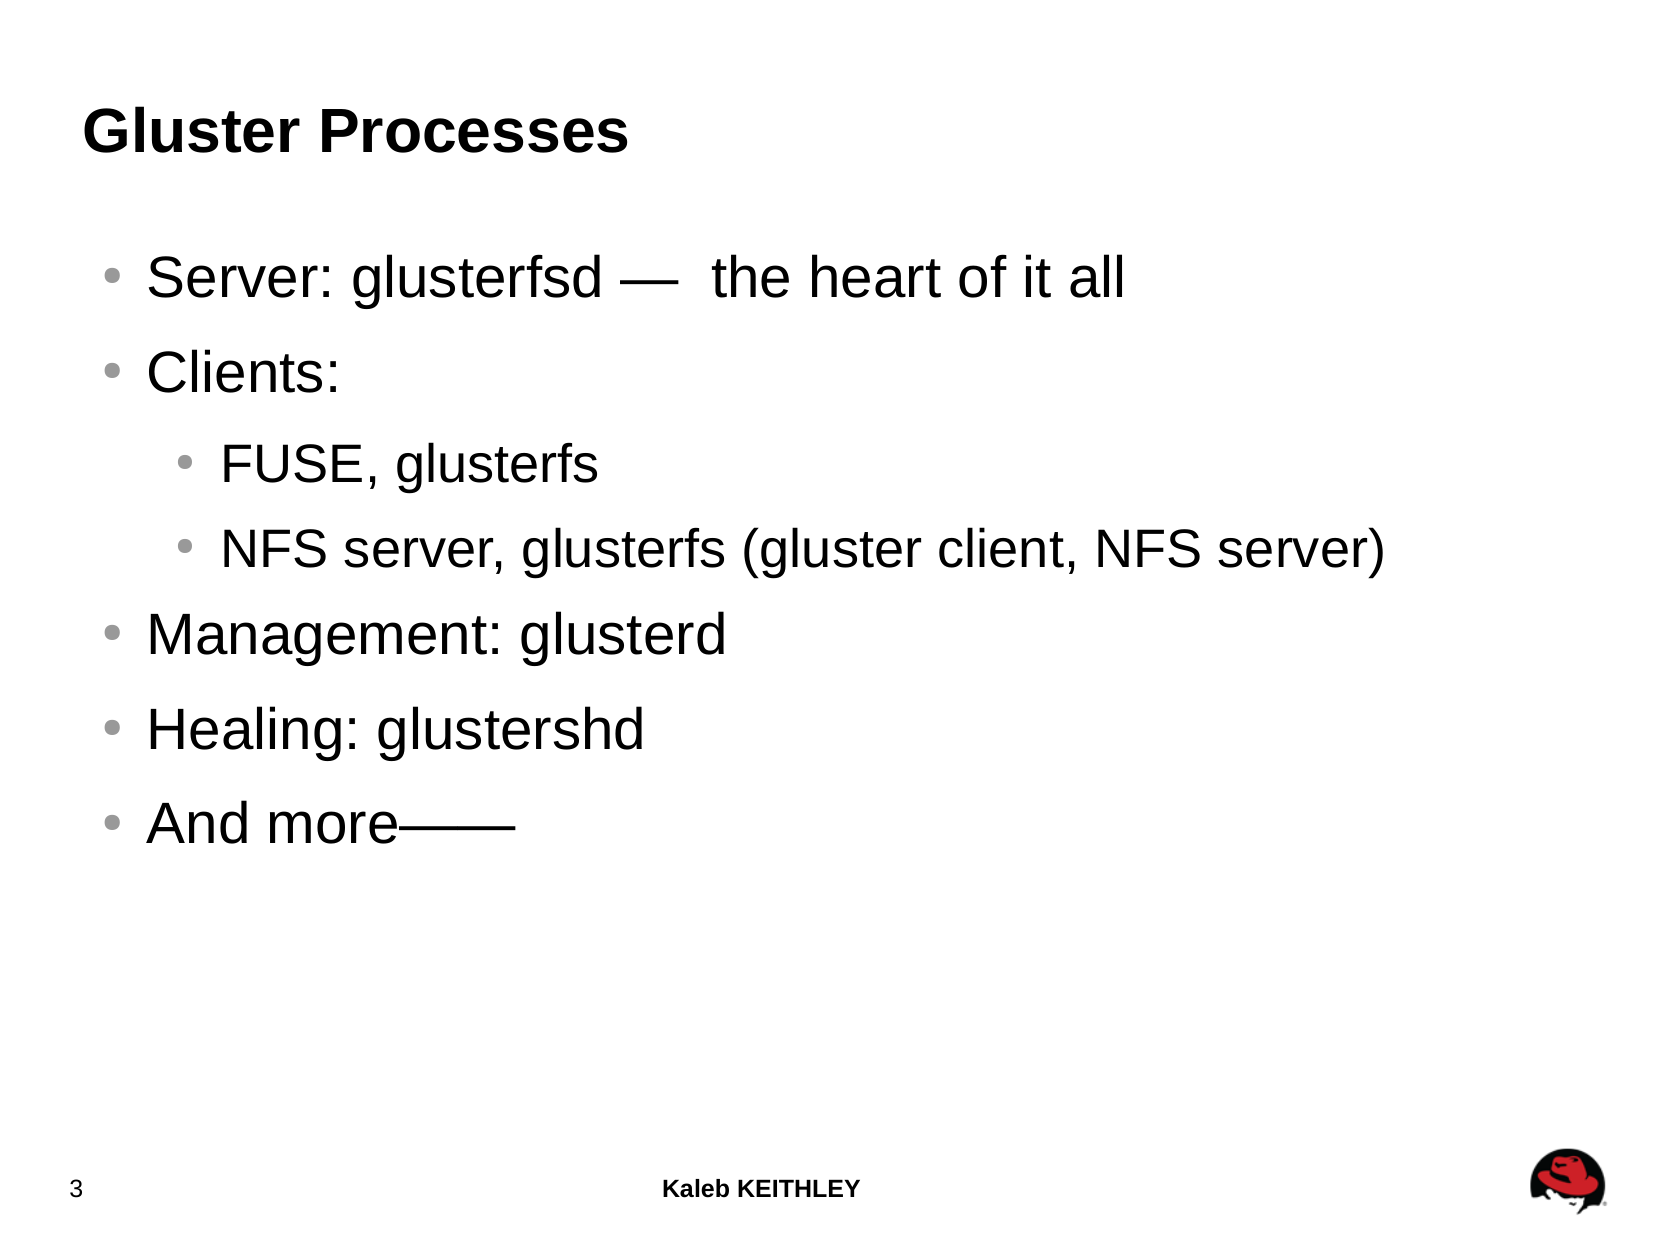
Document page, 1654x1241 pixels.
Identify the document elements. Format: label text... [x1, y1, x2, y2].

title Gluster Processes [82, 37, 1571, 226]
picture [1529, 1146, 1613, 1224]
list Server: glusterfsd — the heart of it all Clients: FUSE, glusterfs NFS server, glusterfs (gluster client, NFS server) Management: glusterd Healing: glustershd And more—— [86, 244, 1576, 1039]
